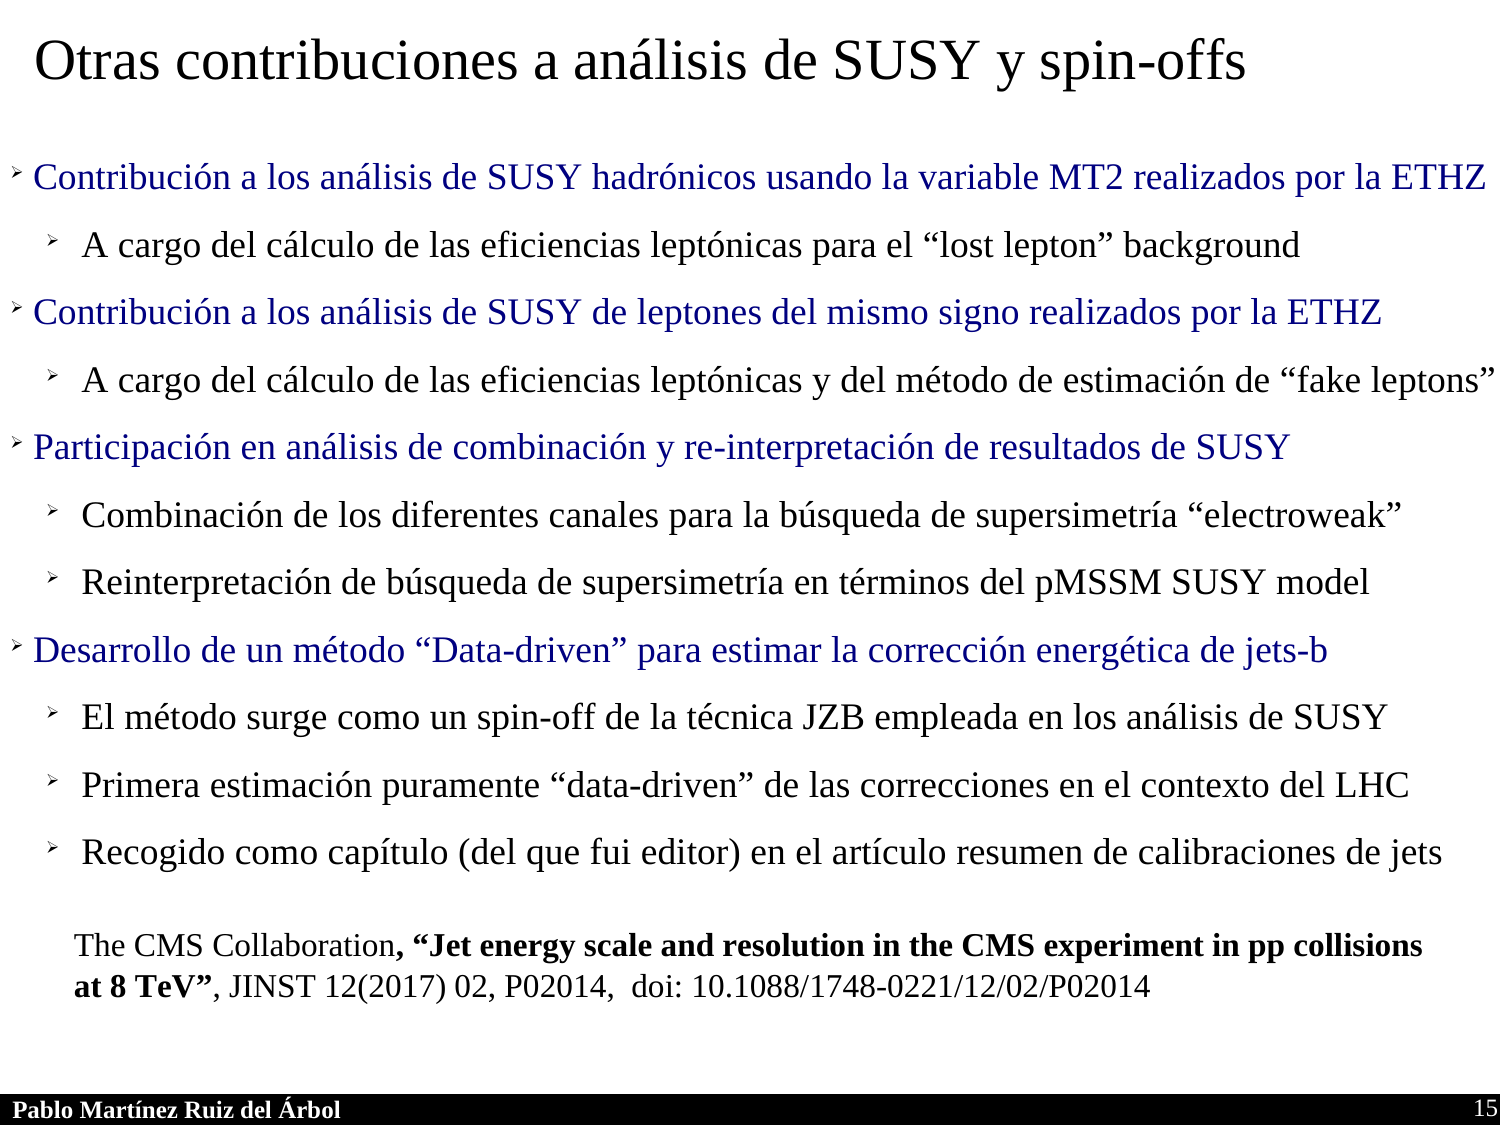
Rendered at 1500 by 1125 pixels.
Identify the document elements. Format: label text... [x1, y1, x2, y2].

text_box Contribución a los análisis de SUSY hadrónicos usando la variable MT2 realizados por la ETHZ A cargo del cálculo de las eficiencias leptónicas para el “lost lepton” background Contribución a los análisis de SUSY de leptones del mismo signo realizados por la ETHZ A cargo del cálculo de las eficiencias leptónicas y del método de estimación de “fake leptons” Participación en análisis de combinación y re-interpretación de resultados de SUSY Combinación de los diferentes canales para la búsqueda de supersimetría “electroweak” Reinterpretación de búsqueda de supersimetría en términos del pMSSM SUSY model Desarrollo de un método “Data-driven” para estimar la corrección energética de jets-b El método surge como un spin-off de la técnica JZB empleada en los análisis de SUSY Primera estimación puramente “data-driven” de las correcciones en el contexto del LHC Recogido como capítulo (del que fui editor) en el artículo resumen de calibraciones de jets [0, 117, 1500, 916]
text_box The CMS Collaboration, “Jet energy scale and resolution in the CMS experiment in pp collisions at 8 TeV”, JINST 12(2017) 02, P02014, doi: 10.1088/1748-0221/12/02/P02014 [59, 915, 1440, 1012]
text_box Otras contribuciones a análisis de SUSY y spin-offs [0, 12, 1291, 117]
